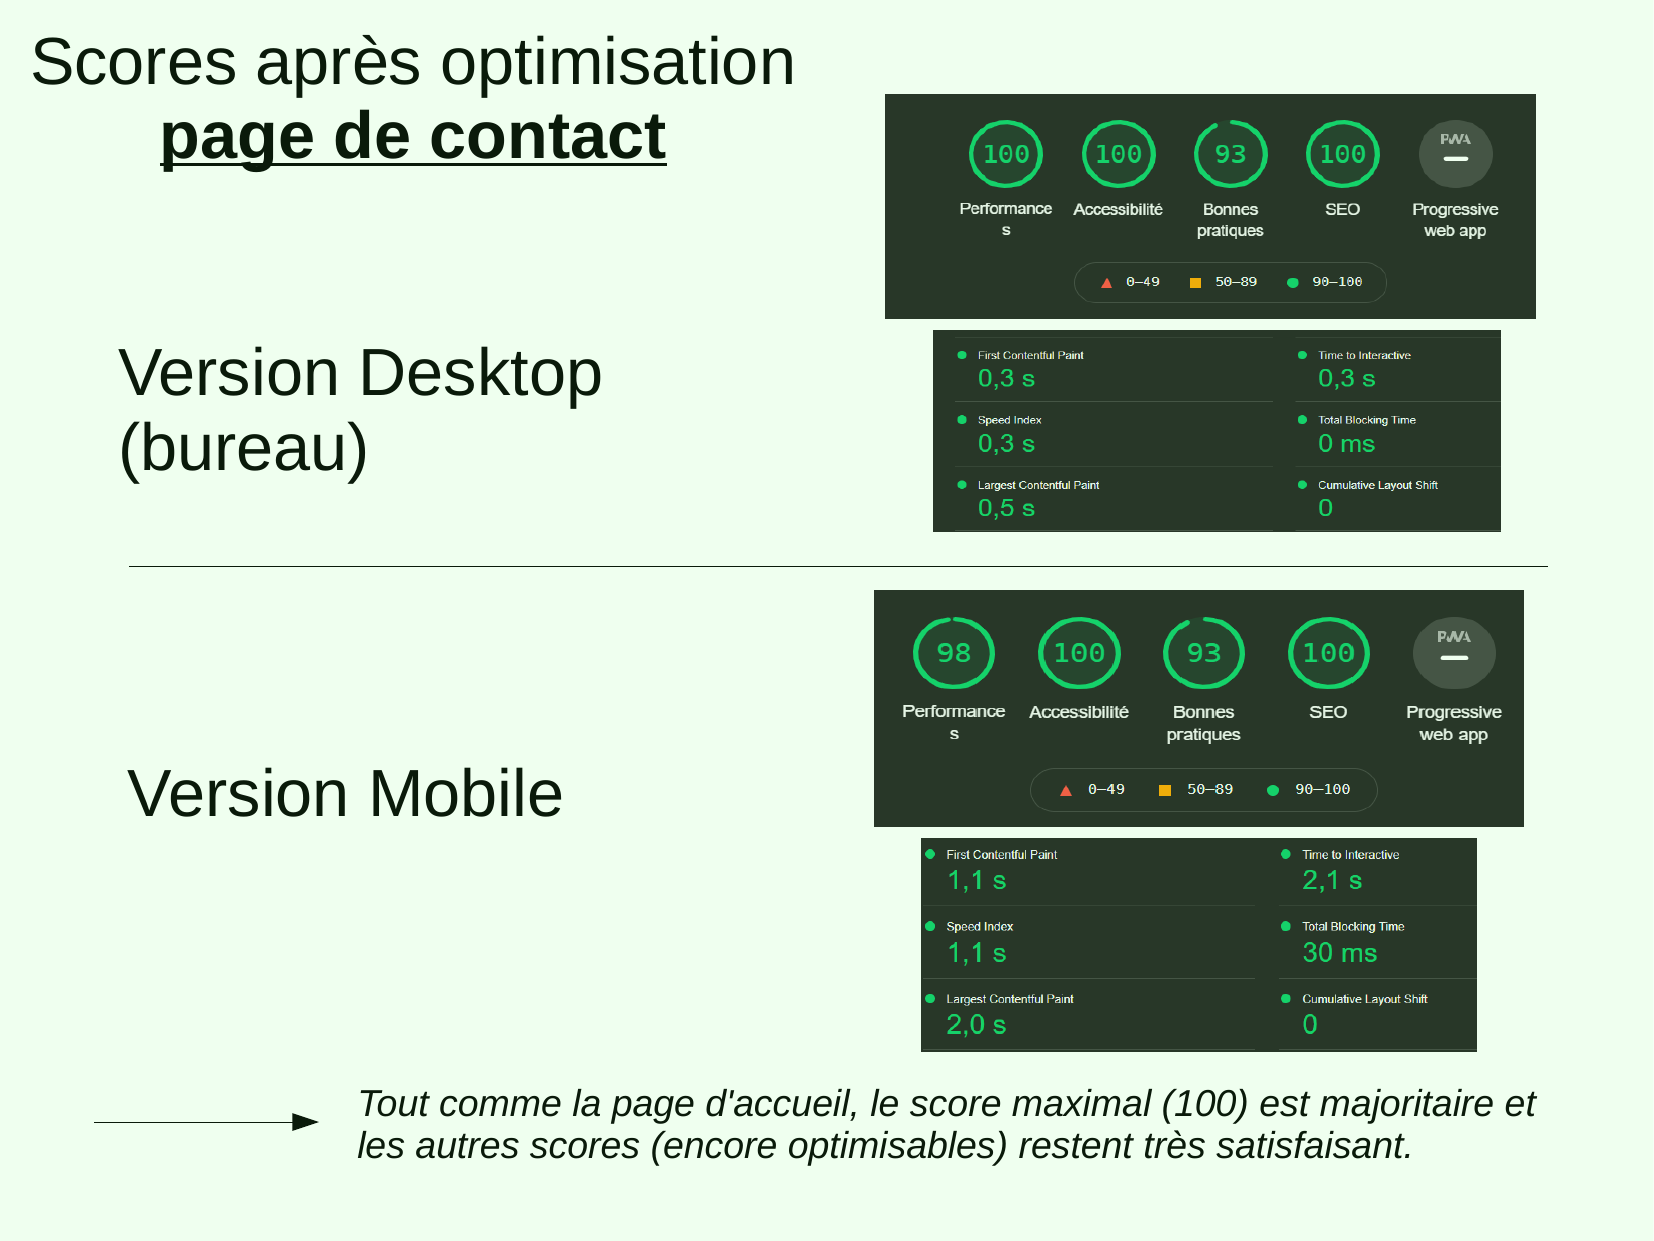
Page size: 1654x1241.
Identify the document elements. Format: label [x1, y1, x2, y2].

text_box [0, 0, 1654, 1241]
